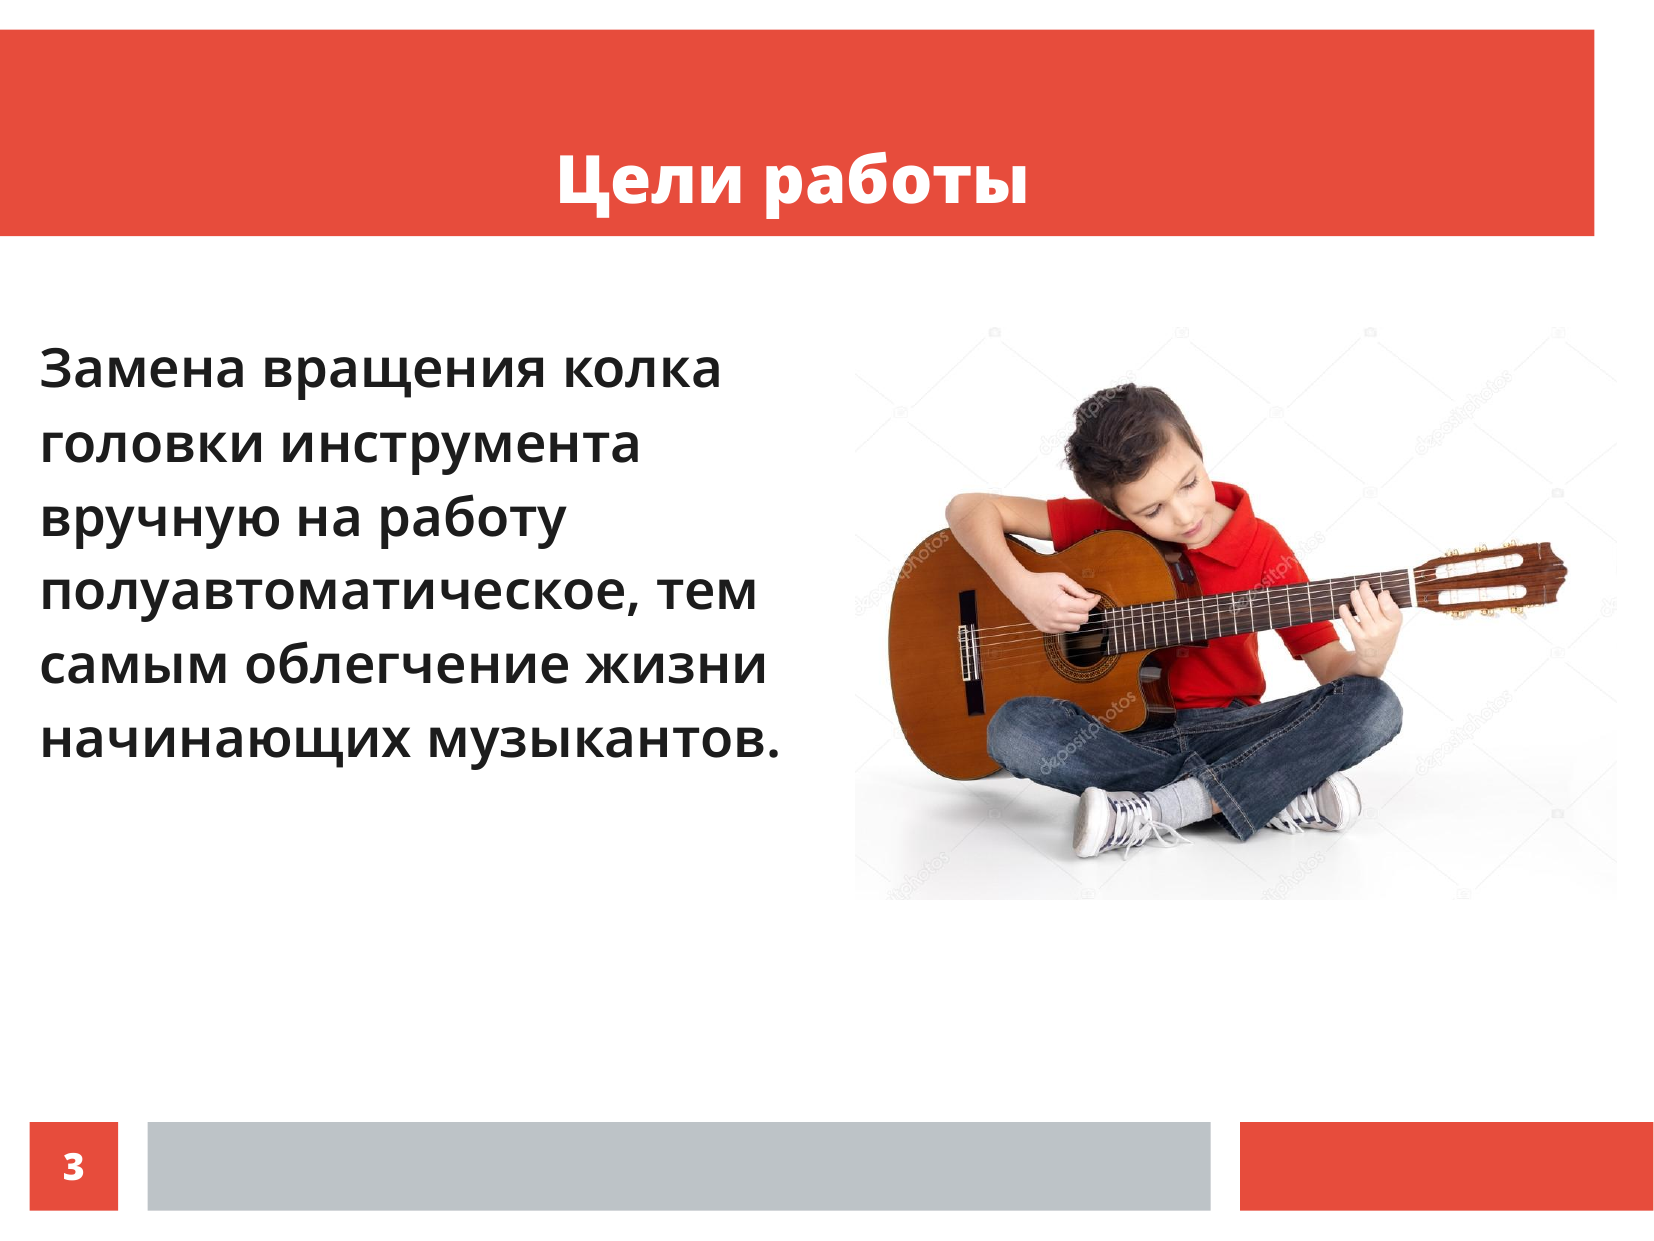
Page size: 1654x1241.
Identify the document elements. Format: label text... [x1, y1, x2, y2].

title Цели работы [555, 75, 1654, 223]
list Замена вращения колка головки инструмента вручную на работу полуавтоматическое, тем самым облегчение жизни начинающих музыкантов. [39, 330, 811, 1066]
picture [855, 327, 1617, 901]
